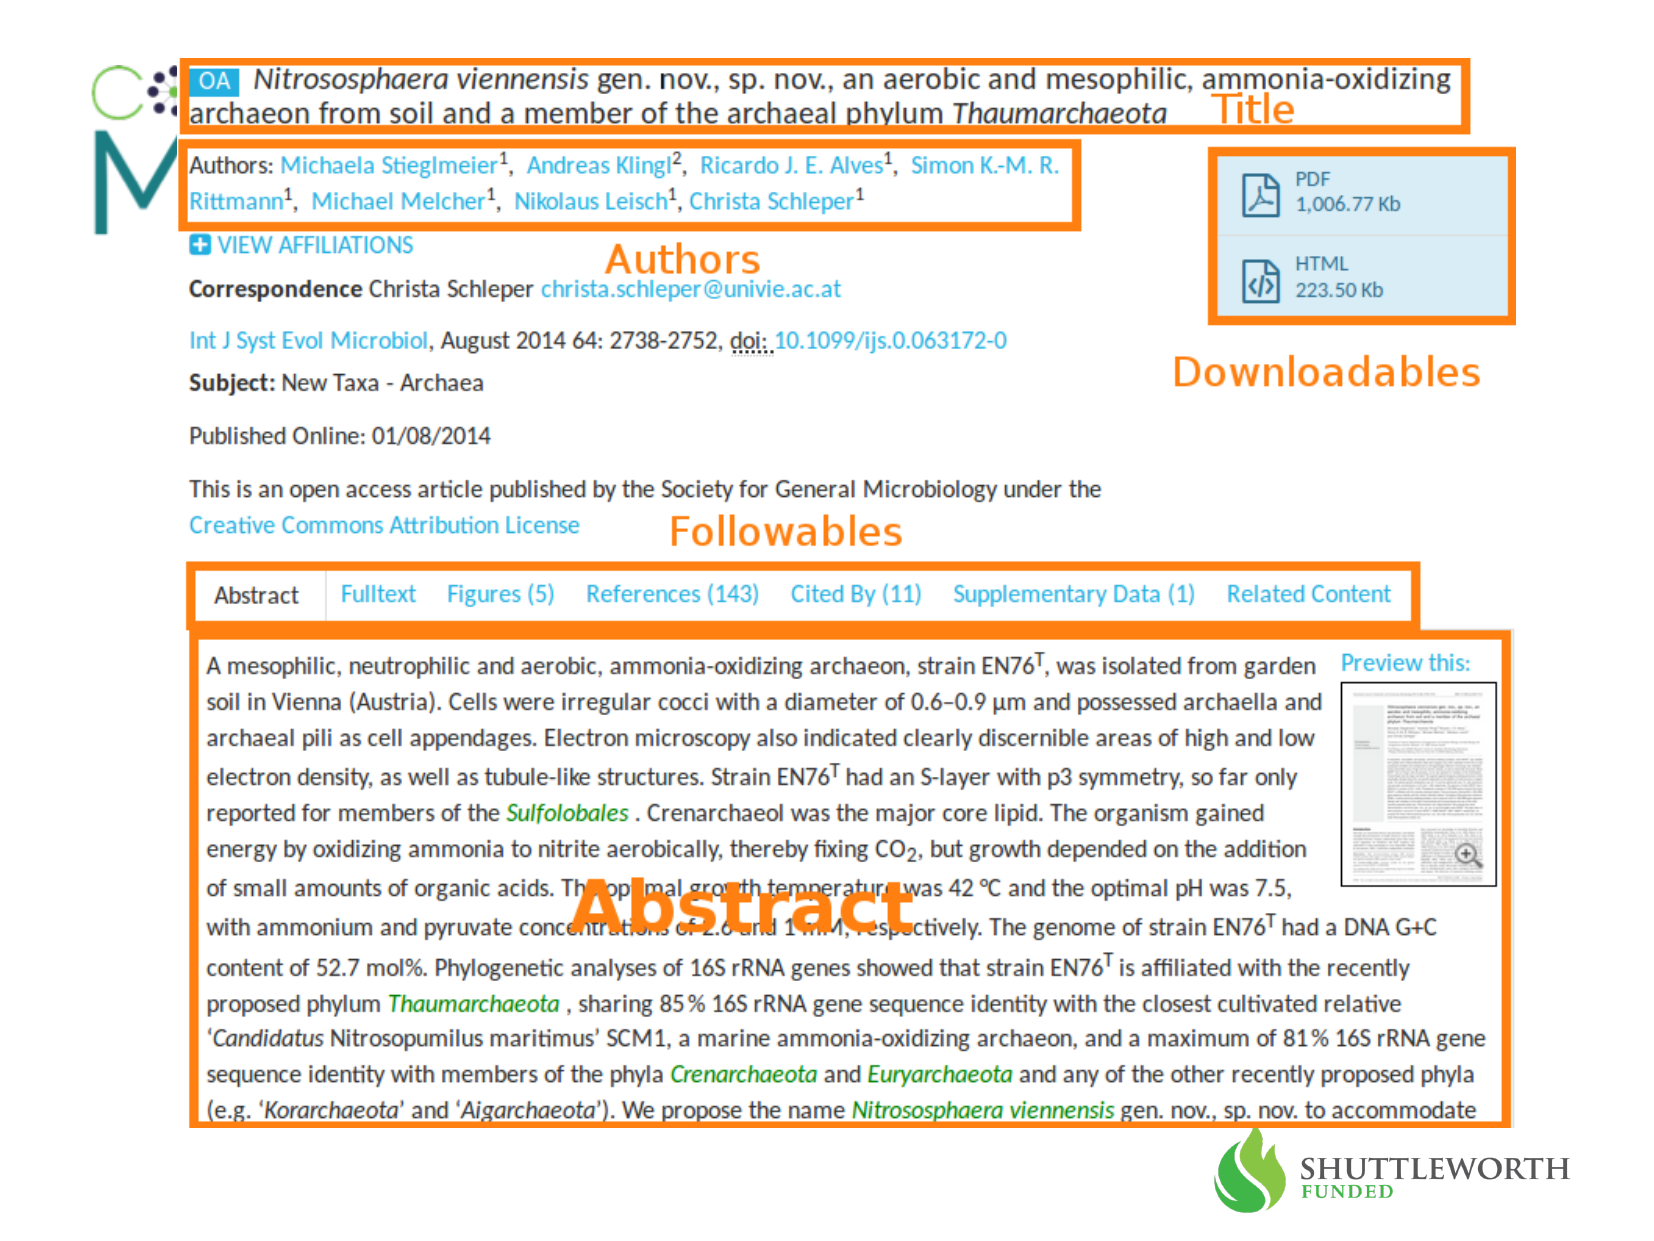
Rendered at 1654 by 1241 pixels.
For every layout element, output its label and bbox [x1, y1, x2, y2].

picture [91, 58, 1581, 1222]
